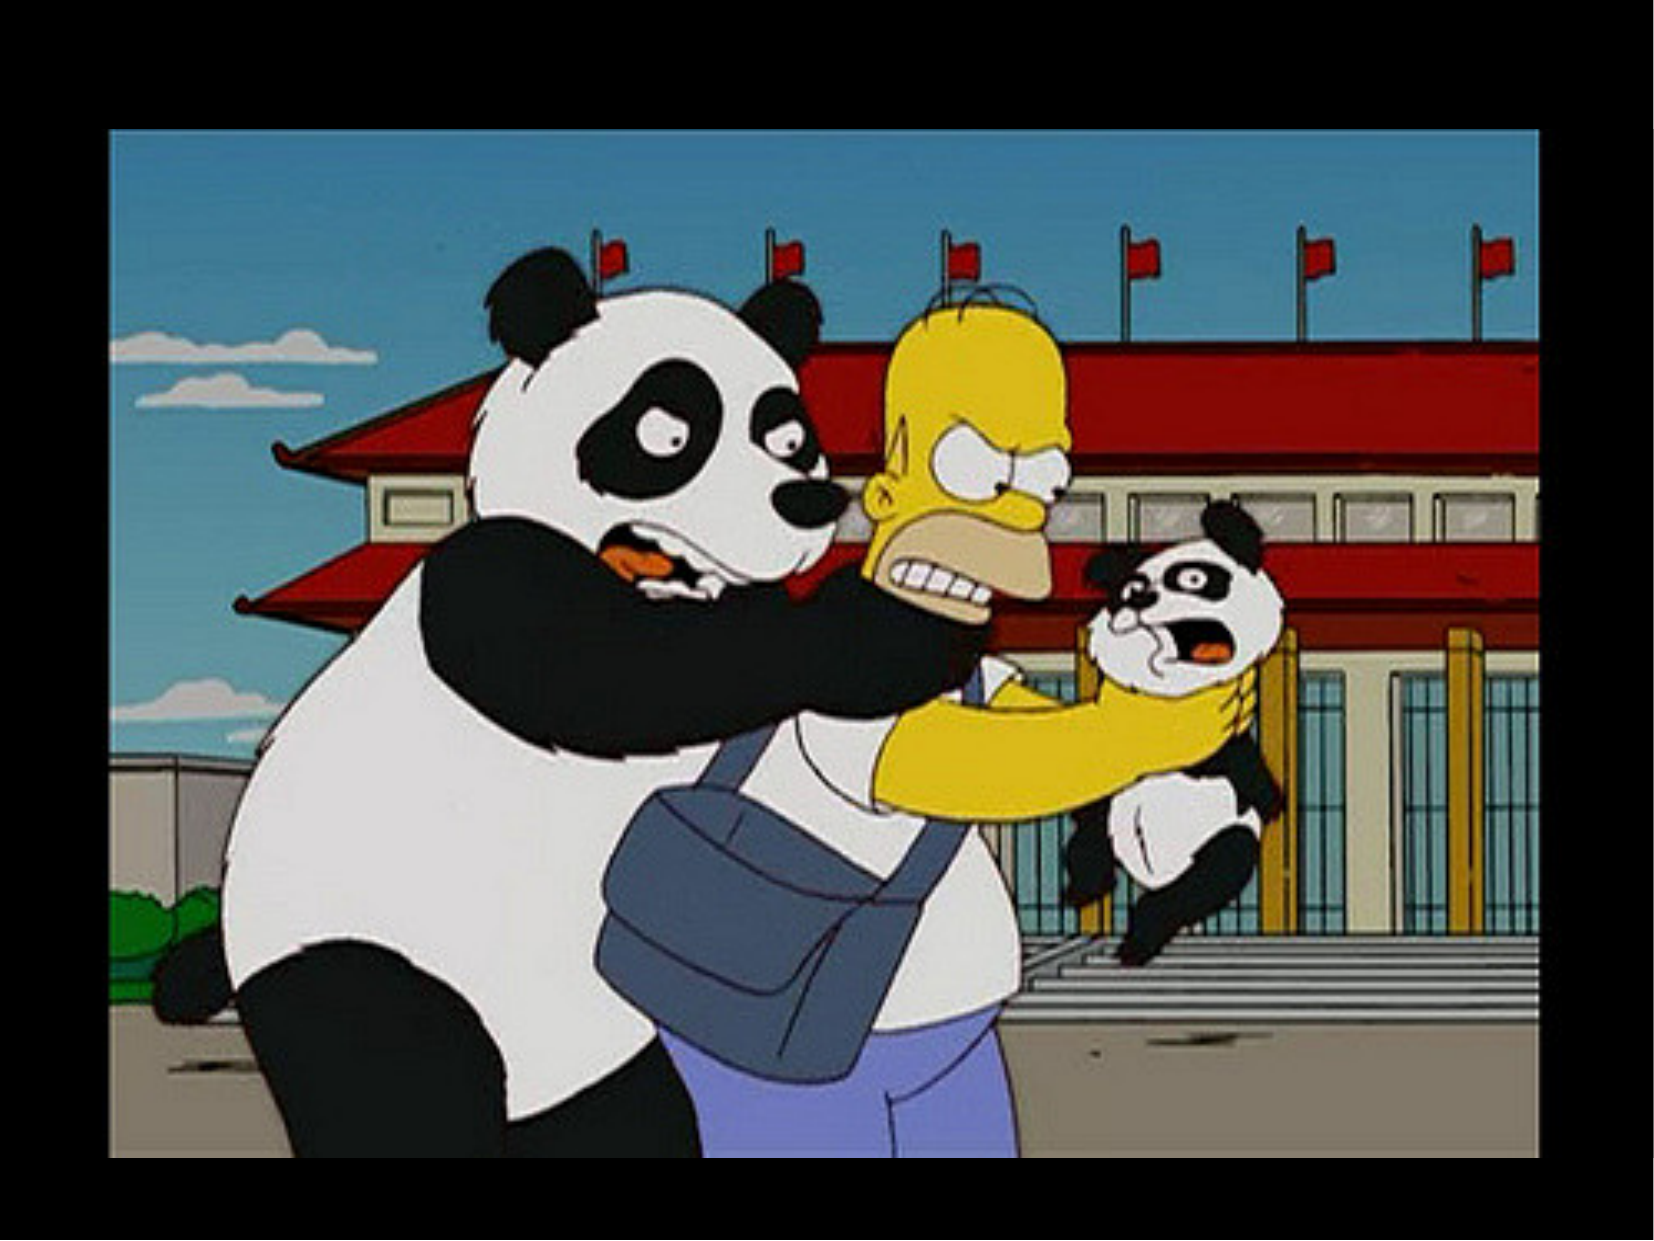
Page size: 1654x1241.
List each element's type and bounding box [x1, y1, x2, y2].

picture [0, 129, 1654, 1158]
